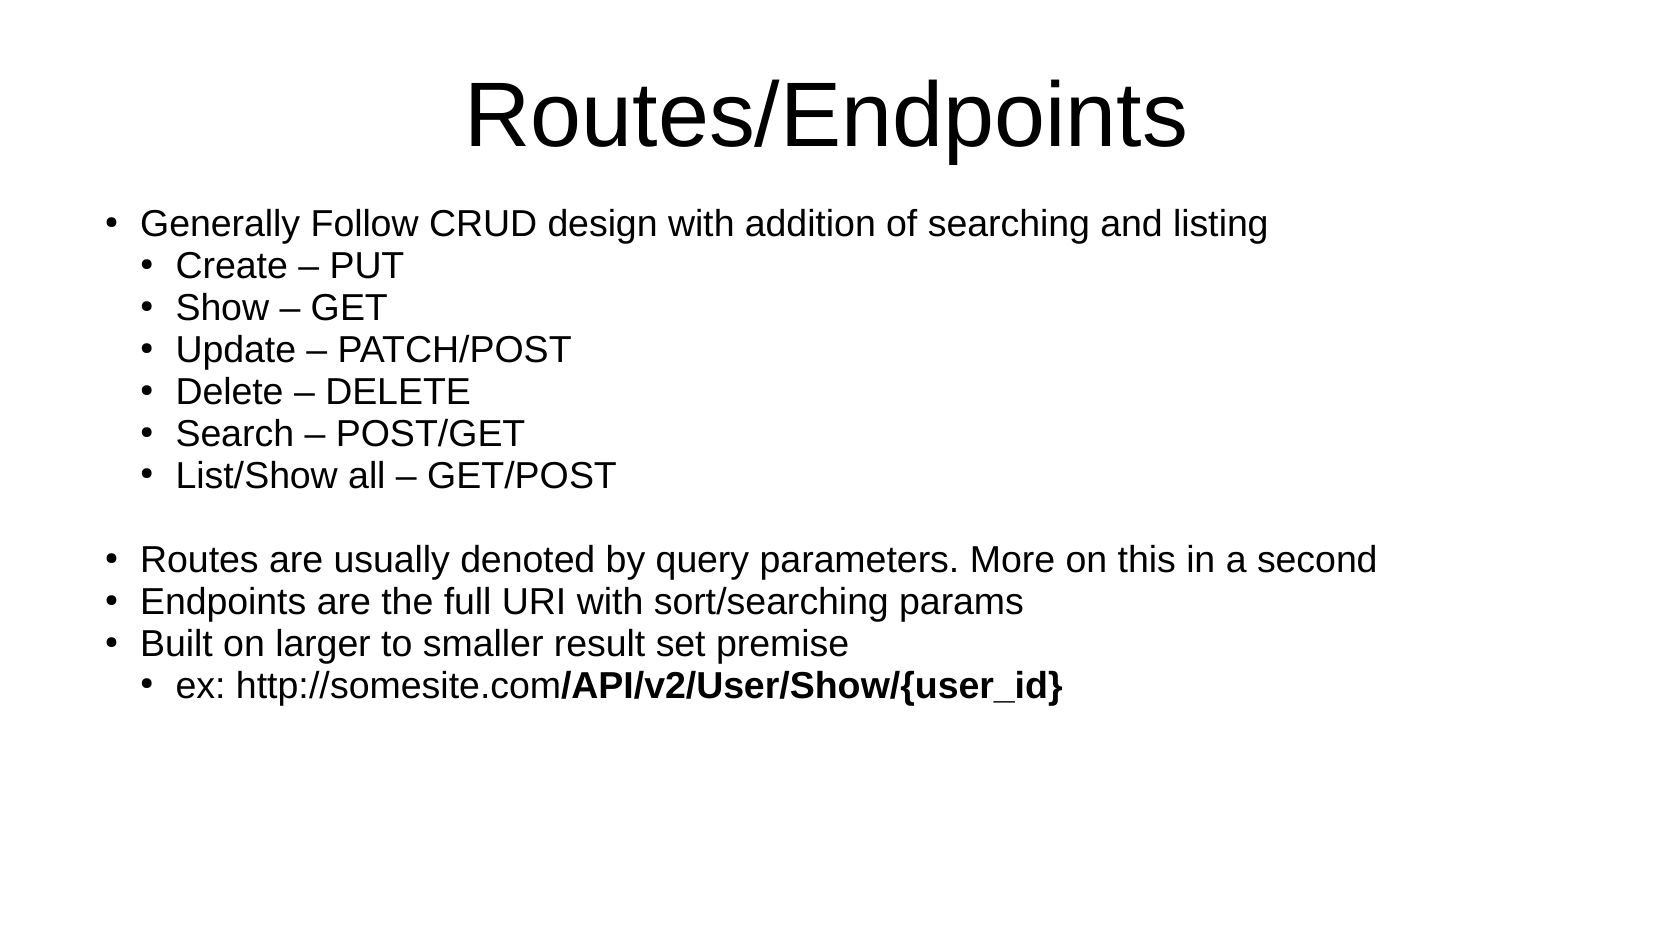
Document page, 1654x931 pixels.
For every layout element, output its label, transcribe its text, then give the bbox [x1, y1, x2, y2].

text_box Generally Follow CRUD design with addition of searching and listing Create – PUT Show – GET Update – PATCH/POST Delete – DELETE Search – POST/GET List/Show all – GET/POST Routes are usually denoted by query parameters. More on this in a second Endpoints are the full URI with sort/searching params Built on larger to smaller result set premise ex: http://somesite.com/API/v2/User/Show/{user_id} [90, 195, 1393, 714]
title Routes/Endpoints [82, 37, 1571, 193]
